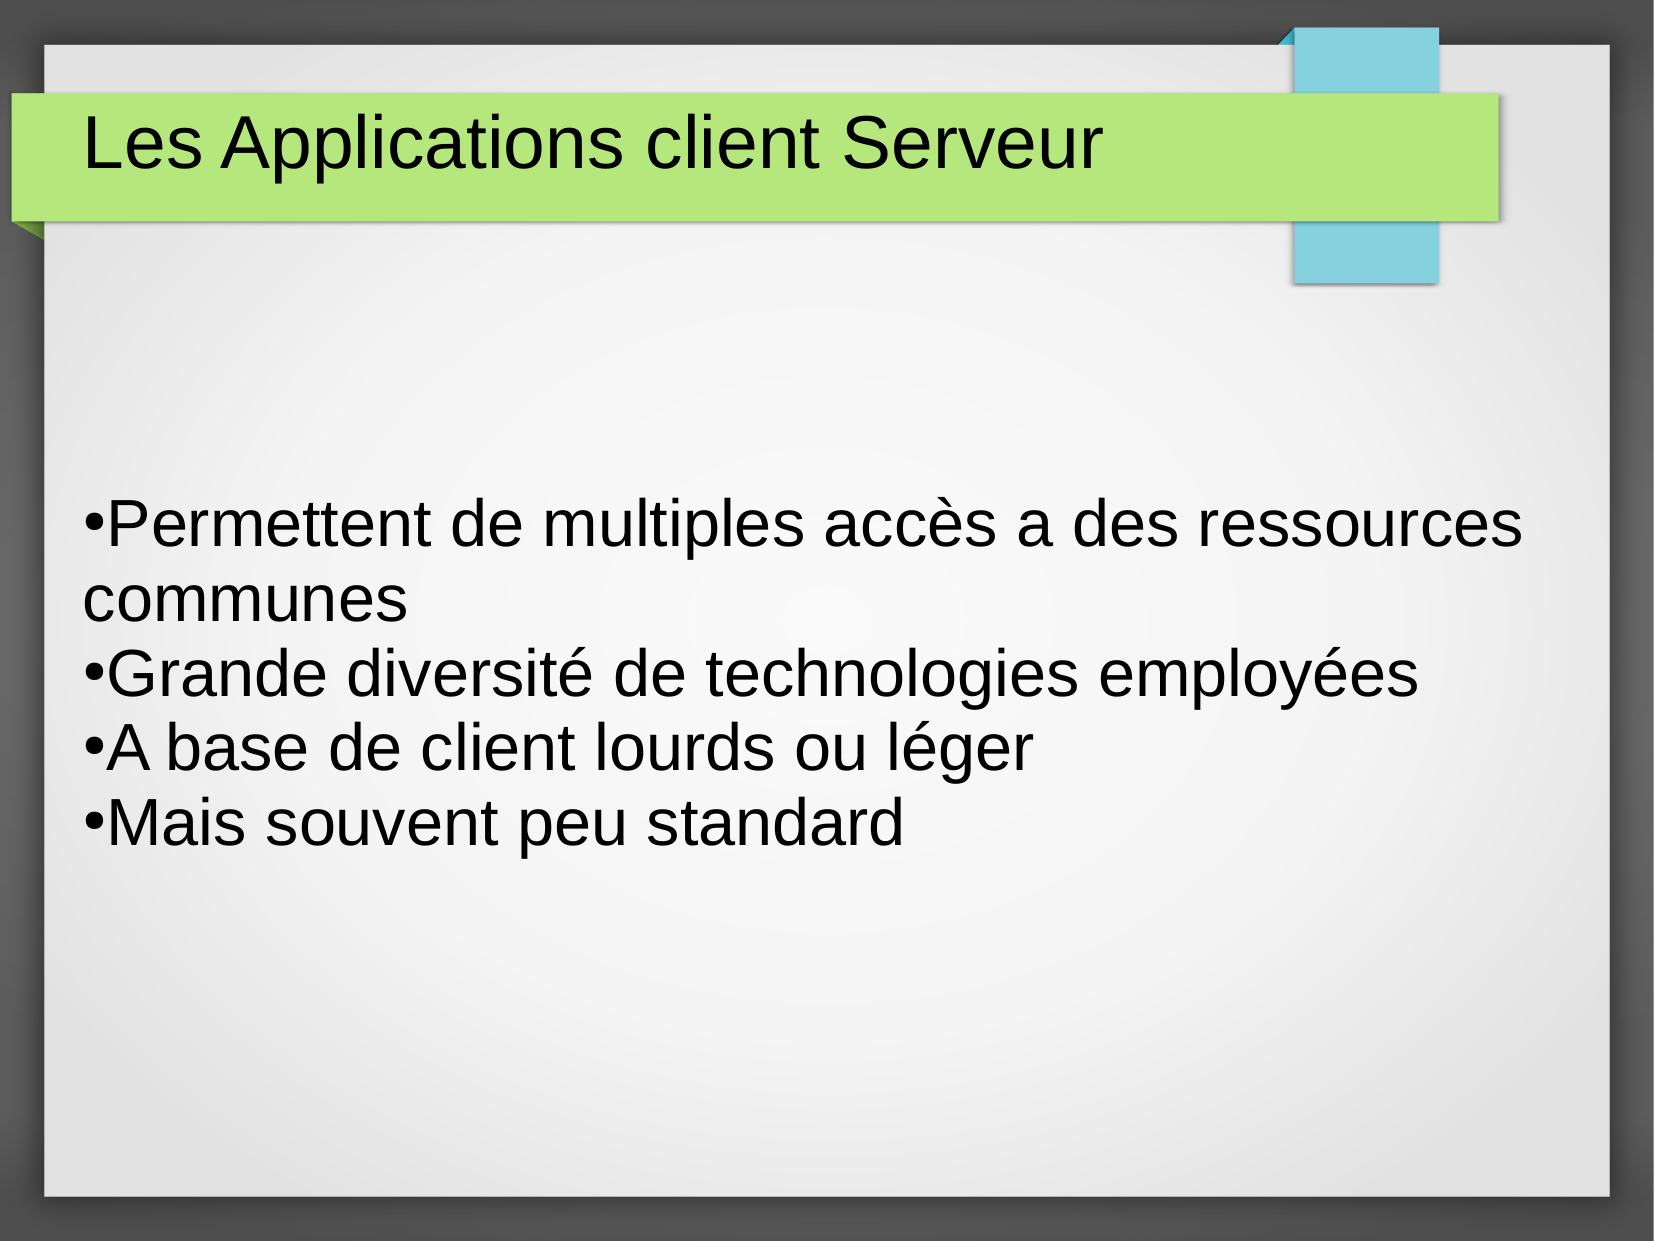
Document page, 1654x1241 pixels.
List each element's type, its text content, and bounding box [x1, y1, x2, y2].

subtitle Permettent de multiples accès a des ressources communes Grande diversité de technologies employées A base de client lourds ou léger Mais souvent peu standard [82, 49, 1571, 1010]
picture [0, 0, 1654, 1241]
